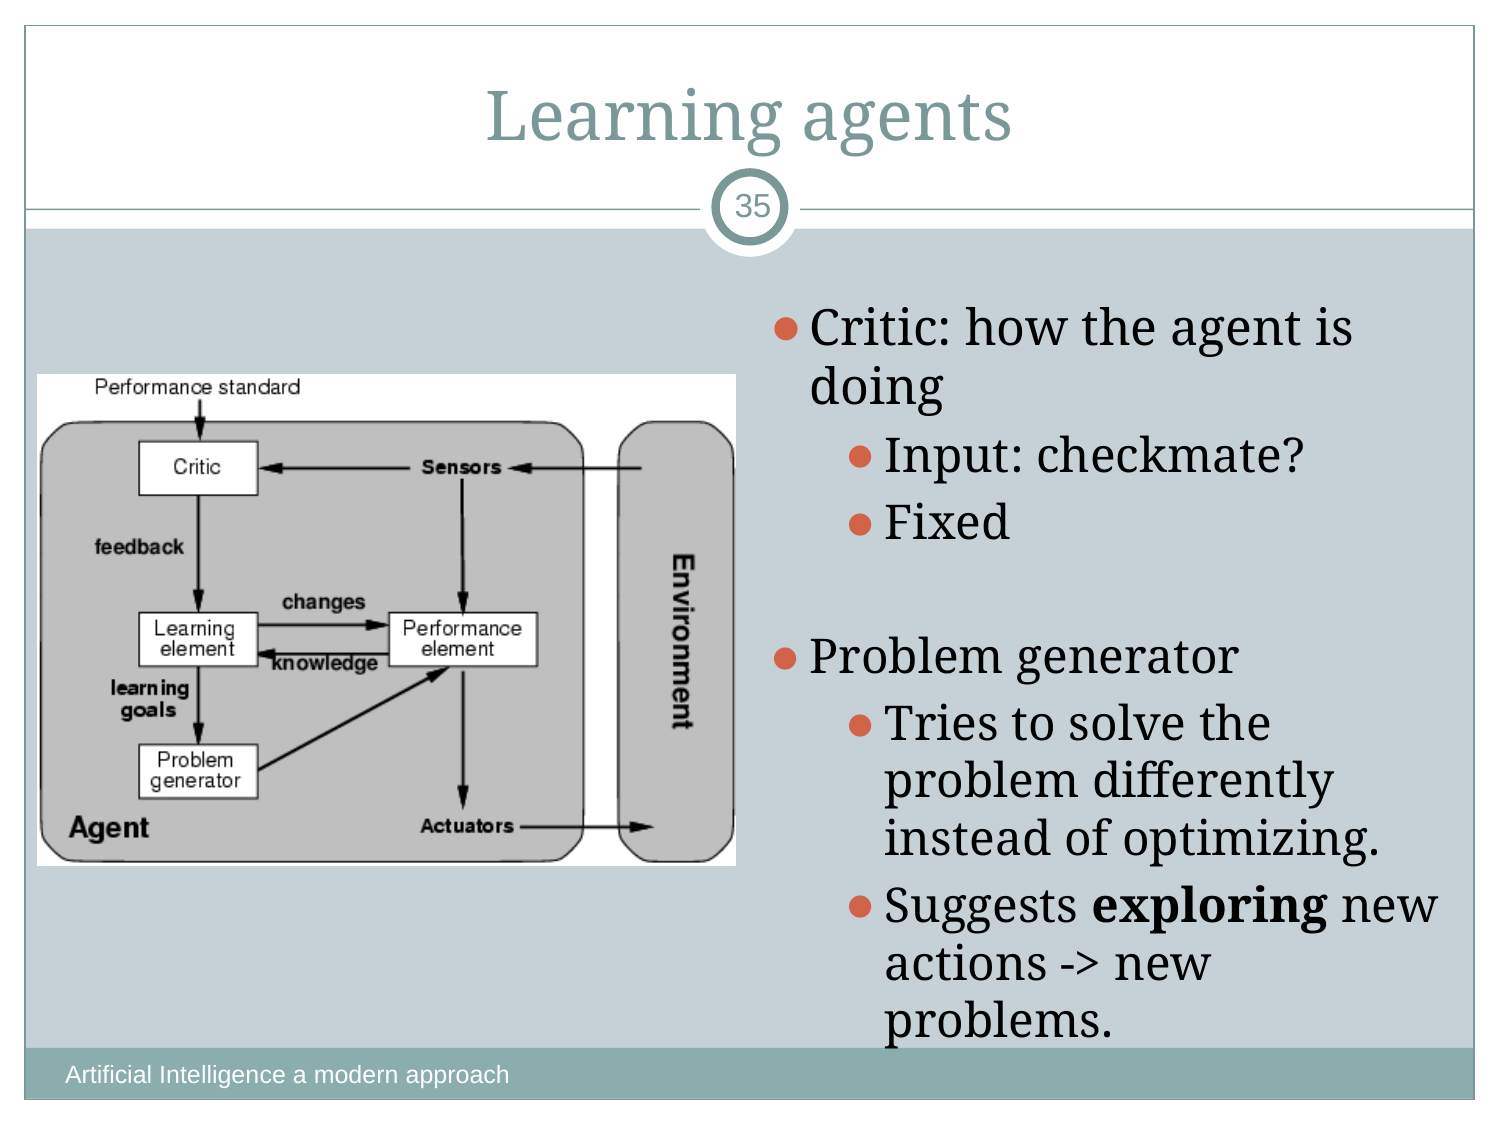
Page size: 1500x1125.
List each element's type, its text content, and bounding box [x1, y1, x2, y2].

text_box Critic: how the agent is doing Input: checkmate? Fixed Problem generator Tries to solve the problem differently instead of optimizing. Suggests exploring new actions -> new problems. [750, 287, 1463, 1050]
text_box Artificial Intelligence a modern approach [49, 1051, 638, 1112]
picture [37, 374, 736, 866]
title Learning agents [49, 37, 1450, 162]
text_box <number> [715, 168, 791, 241]
